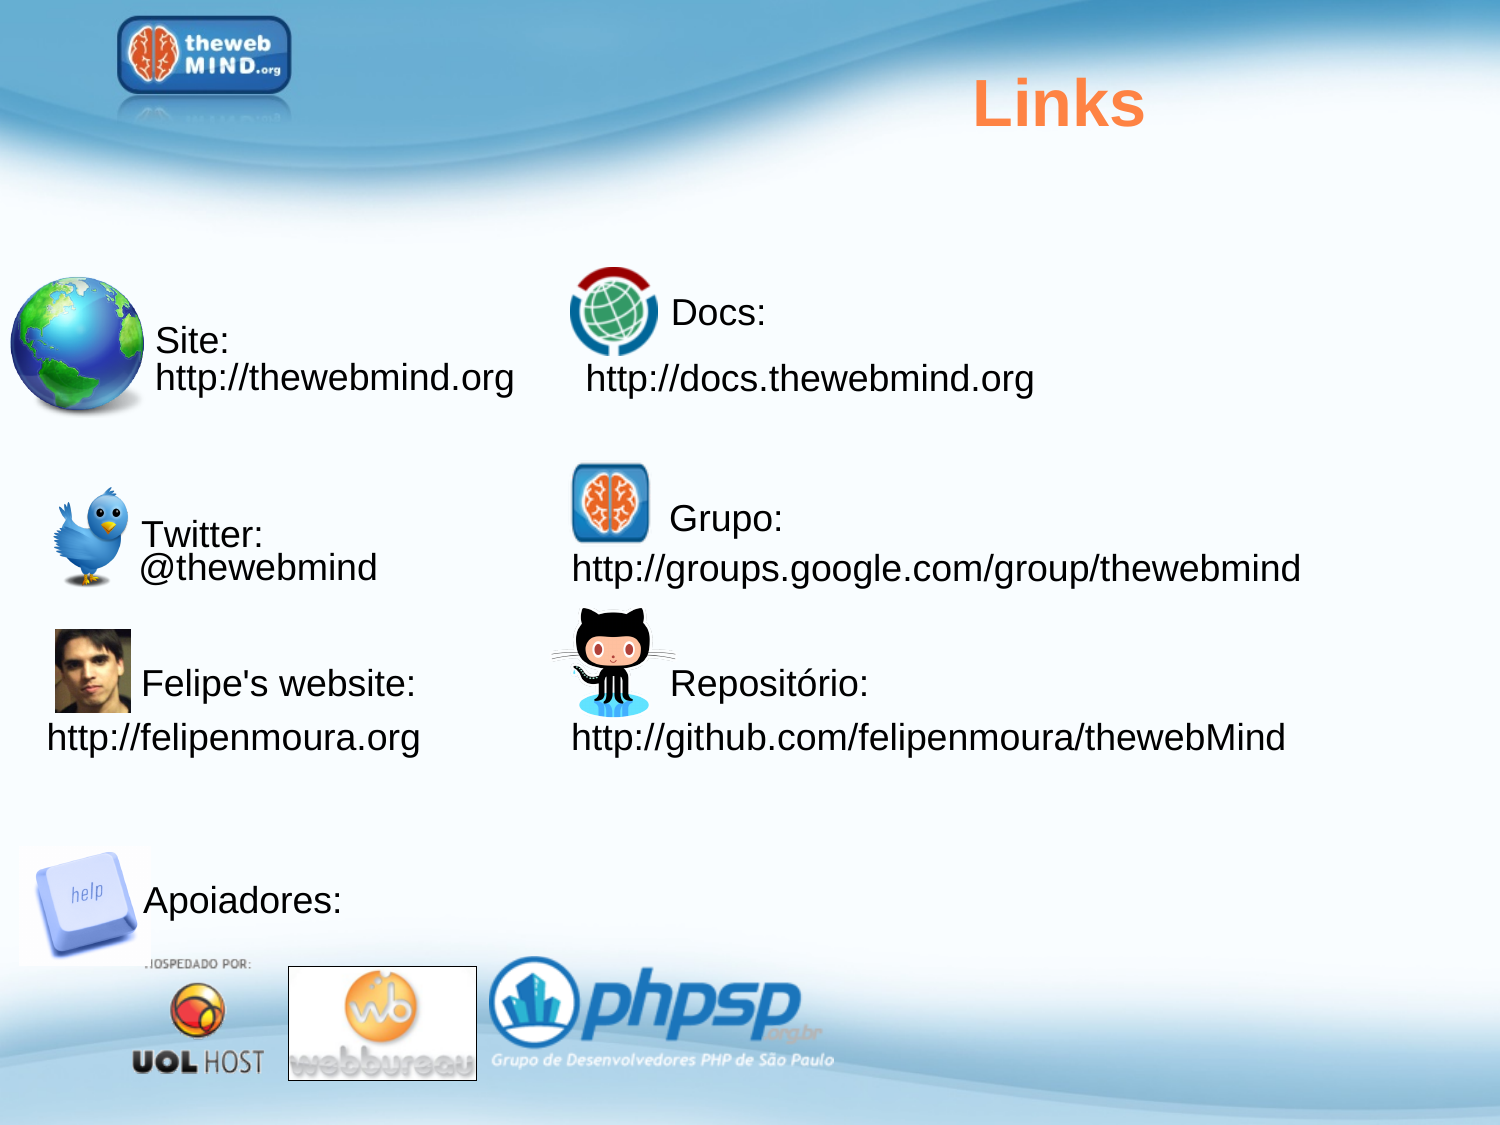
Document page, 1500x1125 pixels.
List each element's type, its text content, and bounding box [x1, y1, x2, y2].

text_box http://thewebmind.org [153, 345, 531, 406]
text_box Site: [153, 307, 245, 369]
text_box Grupo: [652, 485, 799, 547]
picture [0, 0, 1500, 1125]
text_box http://github.com/felipenmoura/thewebMind [556, 705, 1302, 766]
text_box Repositório: [681, 651, 885, 712]
text_box @thewebmind [123, 535, 393, 596]
text_box Felipe's website: [131, 651, 432, 705]
text_box Apoiadores: [128, 868, 358, 929]
text_box Twitter: [126, 502, 279, 563]
text_box http://felipenmoura.org [31, 705, 437, 766]
text_box http://docs.thewebmind.org [570, 346, 1051, 407]
text_box Links [957, 51, 1162, 148]
text_box Docs: [658, 280, 782, 341]
text_box http://groups.google.com/group/thewebmind [556, 535, 1317, 597]
